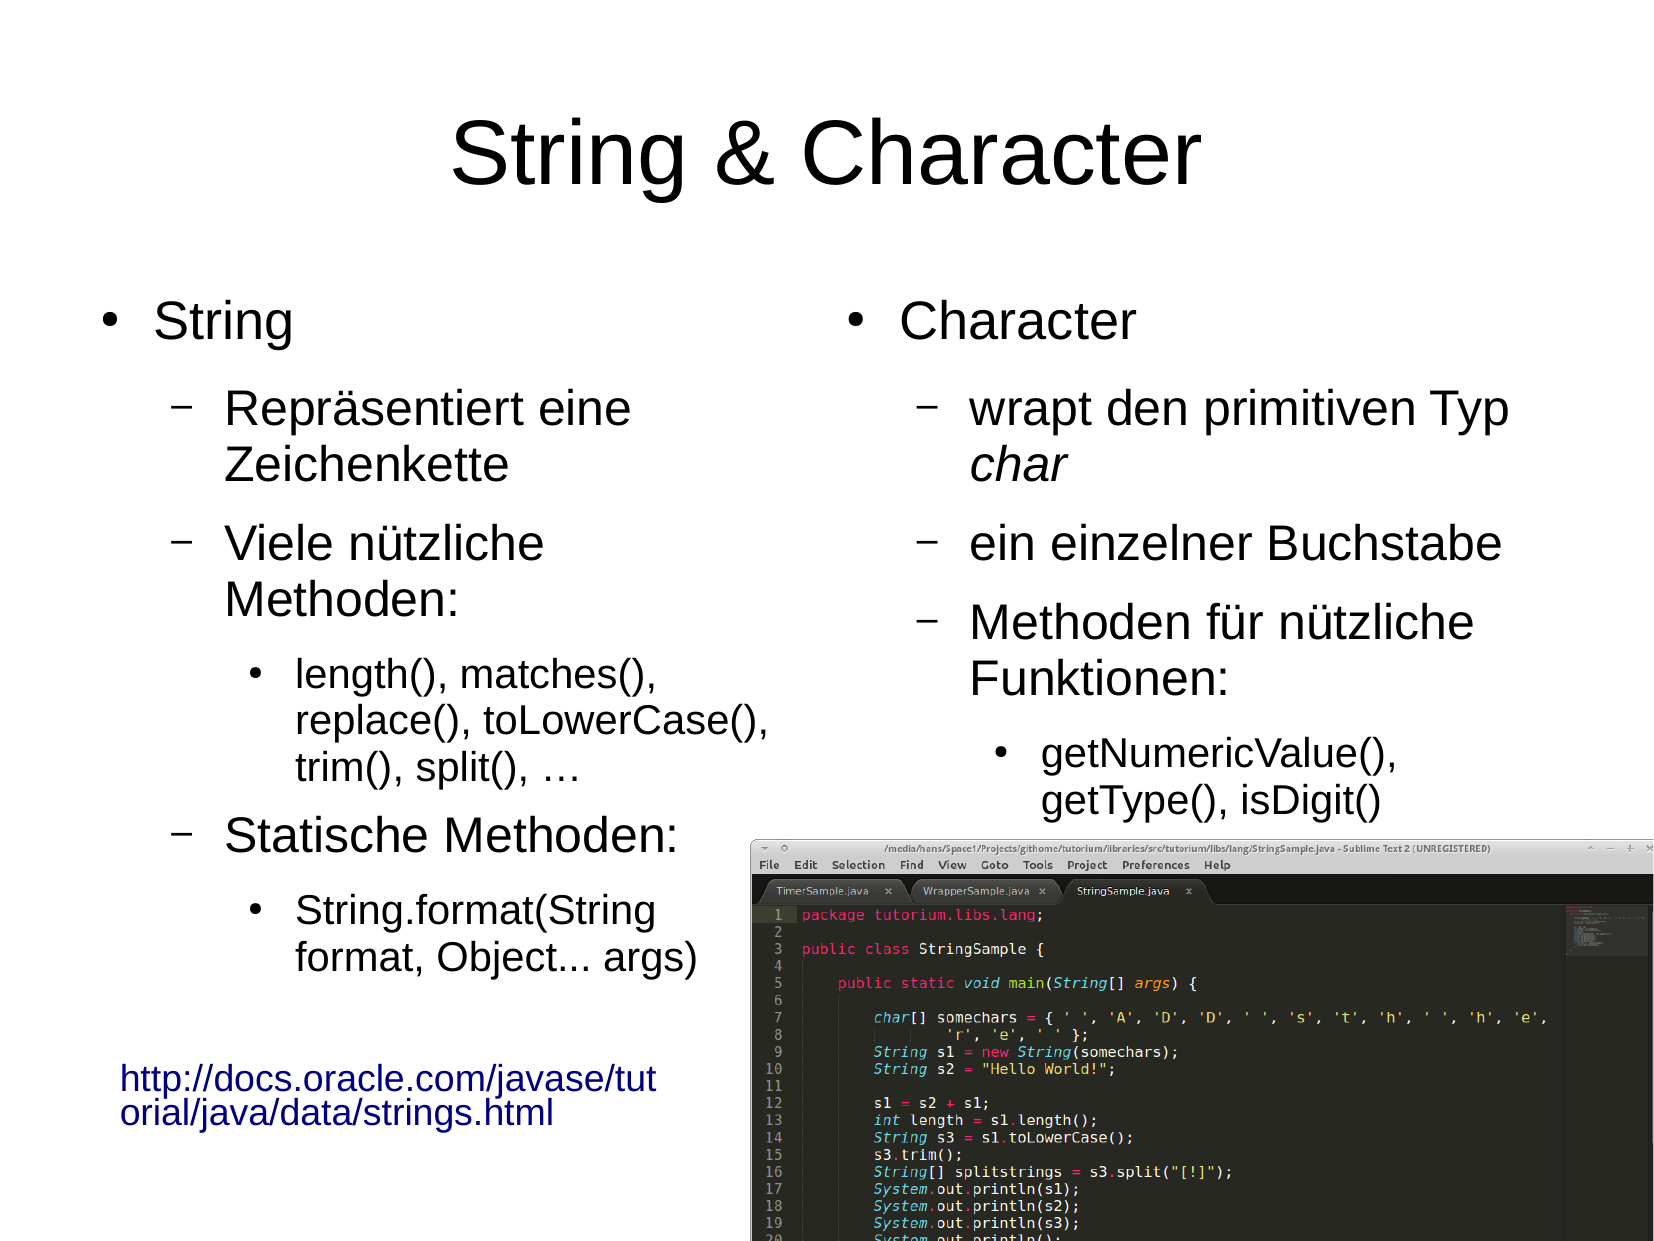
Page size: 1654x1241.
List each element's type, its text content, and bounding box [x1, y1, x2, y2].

text_box http://docs.oracle.com/javase/tutorial/java/data/strings.html [105, 1050, 676, 1107]
list String Repräsentiert eine Zeichenkette Viele nützliche Methoden: length(), matches(), replace(), toLowerCase(), trim(), split(), … Statische Methoden: String.format(String format, Object... args) [82, 290, 793, 1010]
title String & Character [82, 49, 1571, 257]
list Character wrapt den primitiven Typ char ein einzelner Buchstabe Methoden für nützliche Funktionen: getNumericValue(), getType(), isDigit() [828, 290, 1539, 839]
picture [750, 839, 1654, 1241]
